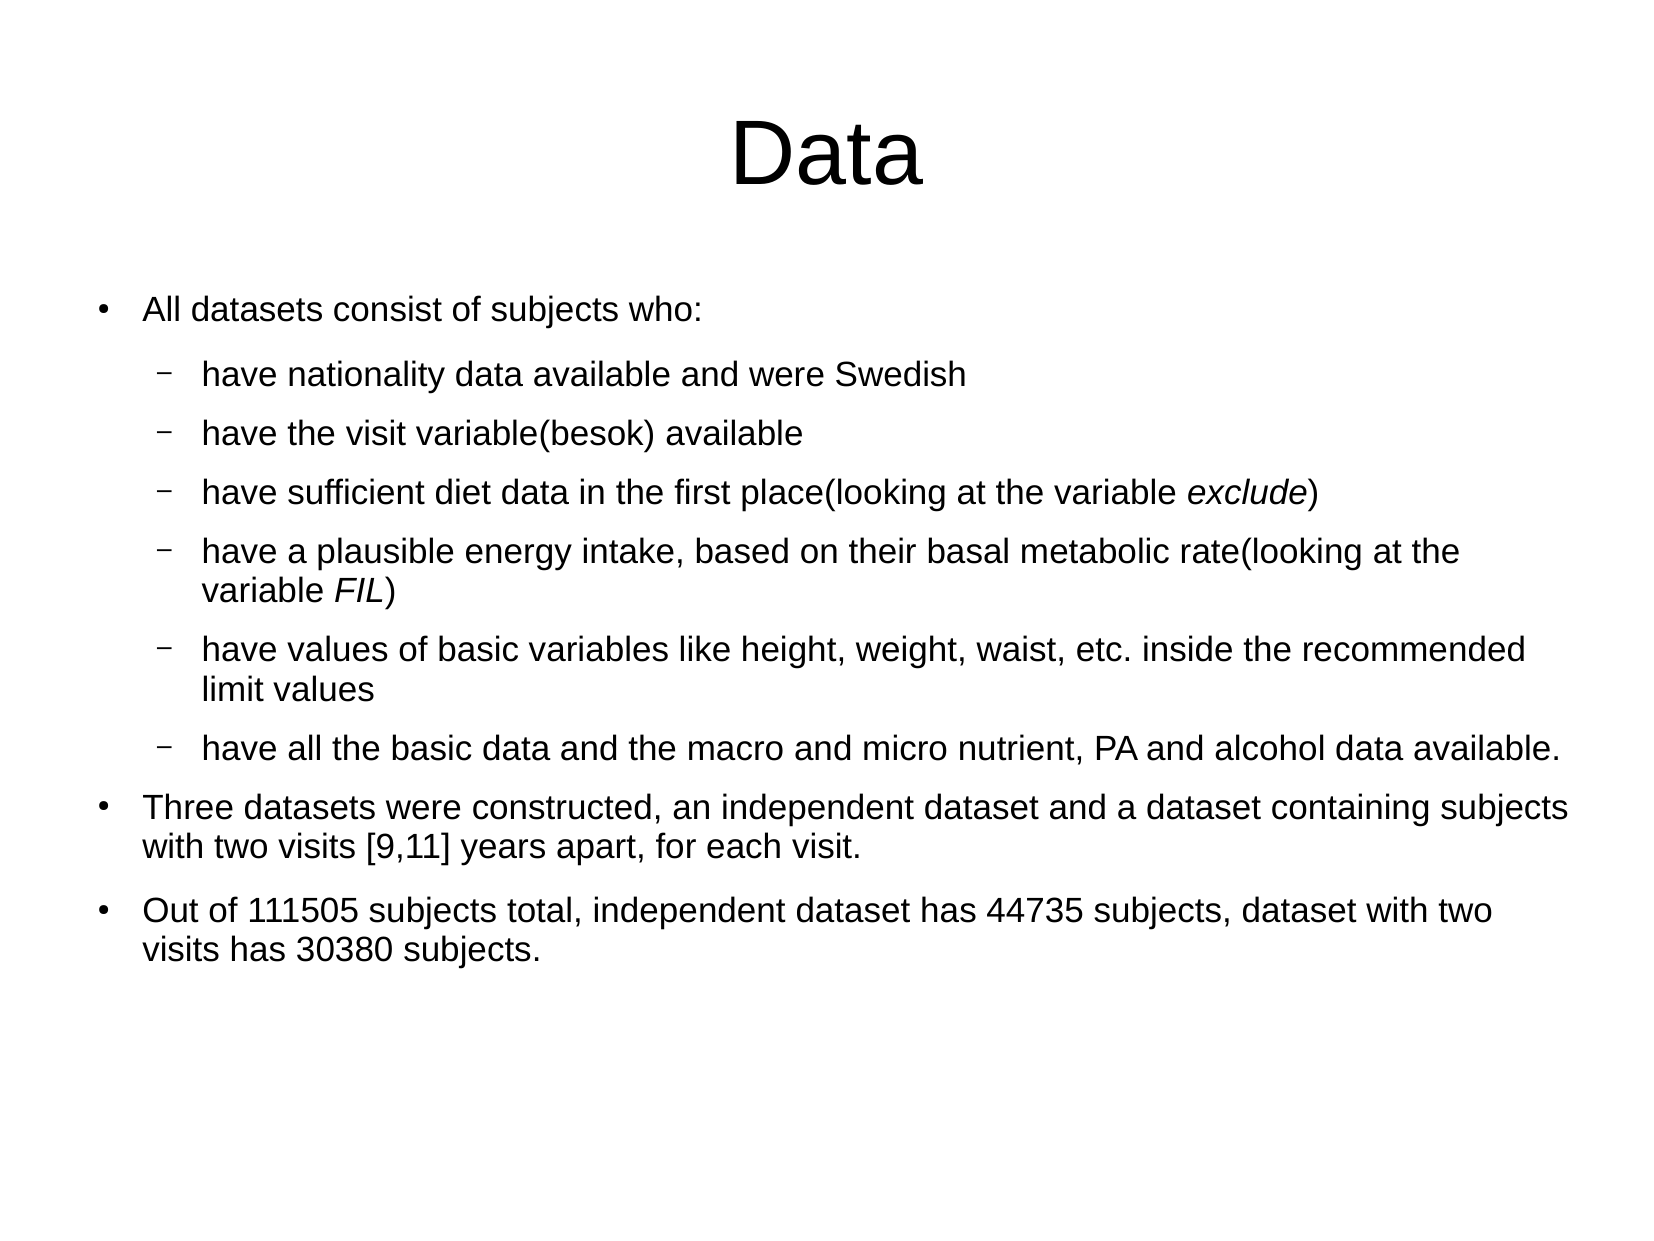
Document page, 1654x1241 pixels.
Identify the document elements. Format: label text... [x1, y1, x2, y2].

title Data [82, 49, 1571, 257]
list All datasets consist of subjects who: have nationality data available and were Swedish have the visit variable(besok) available have sufficient diet data in the first place(looking at the variable exclude) have a plausible energy intake, based on their basal metabolic rate(looking at the variable FIL) have values of basic variables like height, weight, waist, etc. inside the recommended limit values have all the basic data and the macro and micro nutrient, PA and alcohol data available. Three datasets were constructed, an independent dataset and a dataset containing subjects with two visits [9,11] years apart, for each visit. Out of 111505 subjects total, independent dataset has 44735 subjects, dataset with two visits has 30380 subjects. [82, 290, 1571, 1010]
